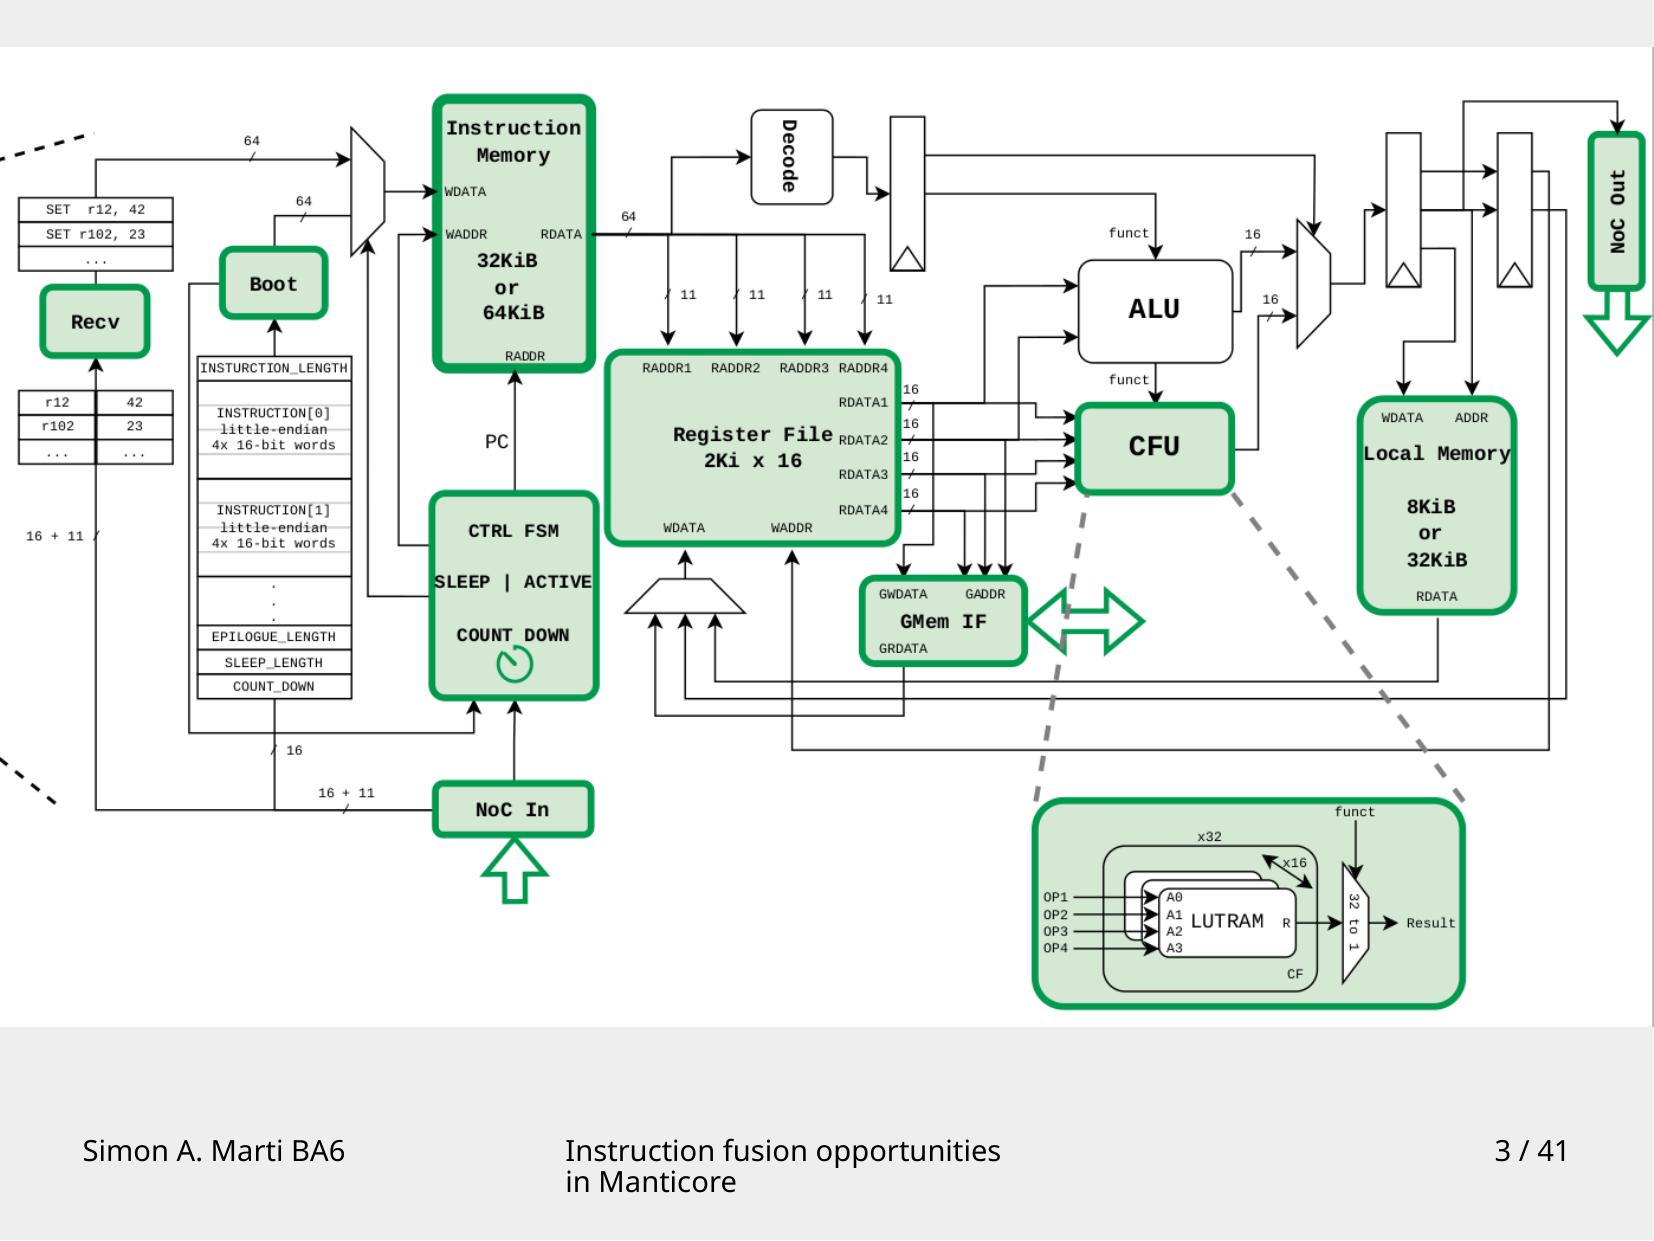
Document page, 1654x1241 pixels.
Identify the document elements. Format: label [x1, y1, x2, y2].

picture [0, 47, 1654, 1027]
